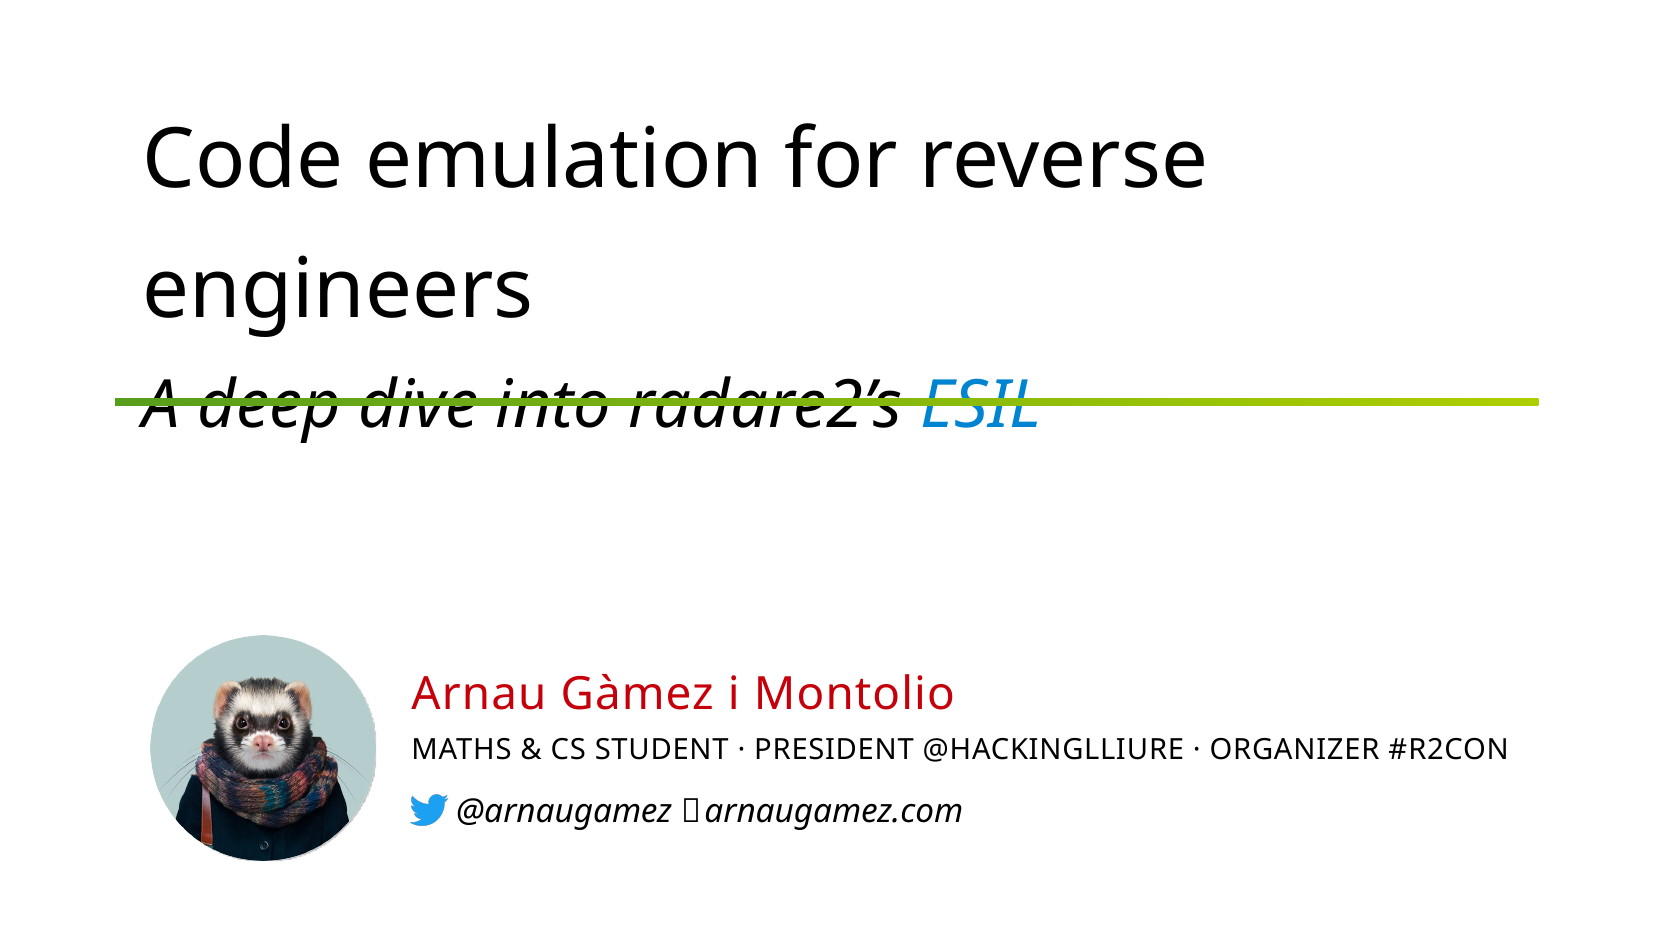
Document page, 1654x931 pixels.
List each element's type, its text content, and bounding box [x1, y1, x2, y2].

text_box Arnau Gàmez i Montolio MATHS & CS STUDENT · PRESIDENT @HACKINGLLIURE · ORGANIZER #R2CON [396, 652, 1561, 764]
text_box [115, 398, 1539, 406]
picture [150, 635, 376, 861]
title Code emulation for reverse engineers A deep dive into radare2’s ESIL [142, 160, 1511, 368]
picture [398, 779, 460, 841]
text_box 🔗 arnaugamez.com [666, 779, 978, 835]
text_box @arnaugamez [460, 780, 662, 835]
